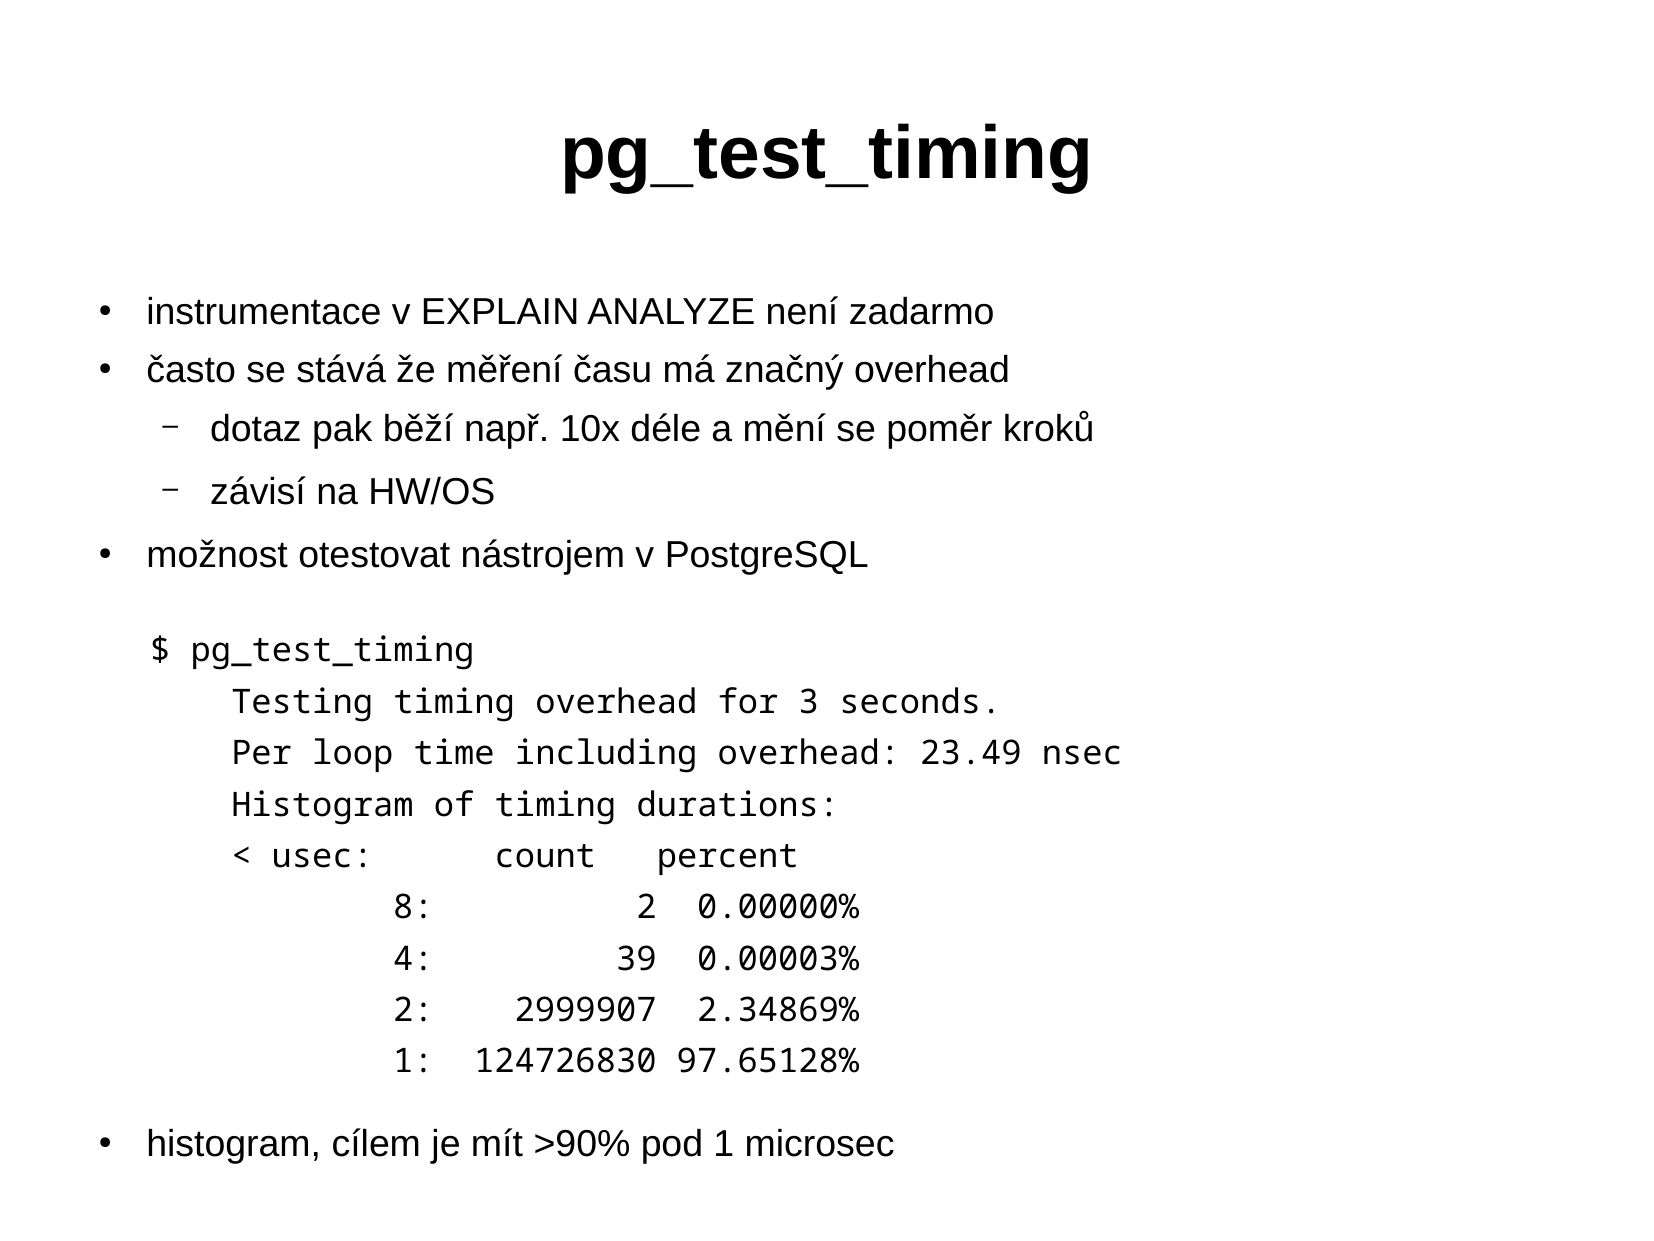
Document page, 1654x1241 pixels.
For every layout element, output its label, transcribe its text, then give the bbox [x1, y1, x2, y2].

title pg_test_timing [82, 49, 1571, 257]
list instrumentace v EXPLAIN ANALYZE není zadarmo často se stává že měření času má značný overhead dotaz pak běží např. 10x déle a mění se poměr kroků závisí na HW/OS možnost otestovat nástrojem v PostgreSQL $ pg_test_timing Testing timing overhead for 3 seconds. Per loop time including overhead: 23.49 nsec Histogram of timing durations: < usec: count percent 8: 2 0.00000% 4: 39 0.00003% 2: 2999907 2.34869% 1: 124726830 97.65128% histogram, cílem je mít >90% pod 1 microsec [82, 290, 1538, 1171]
